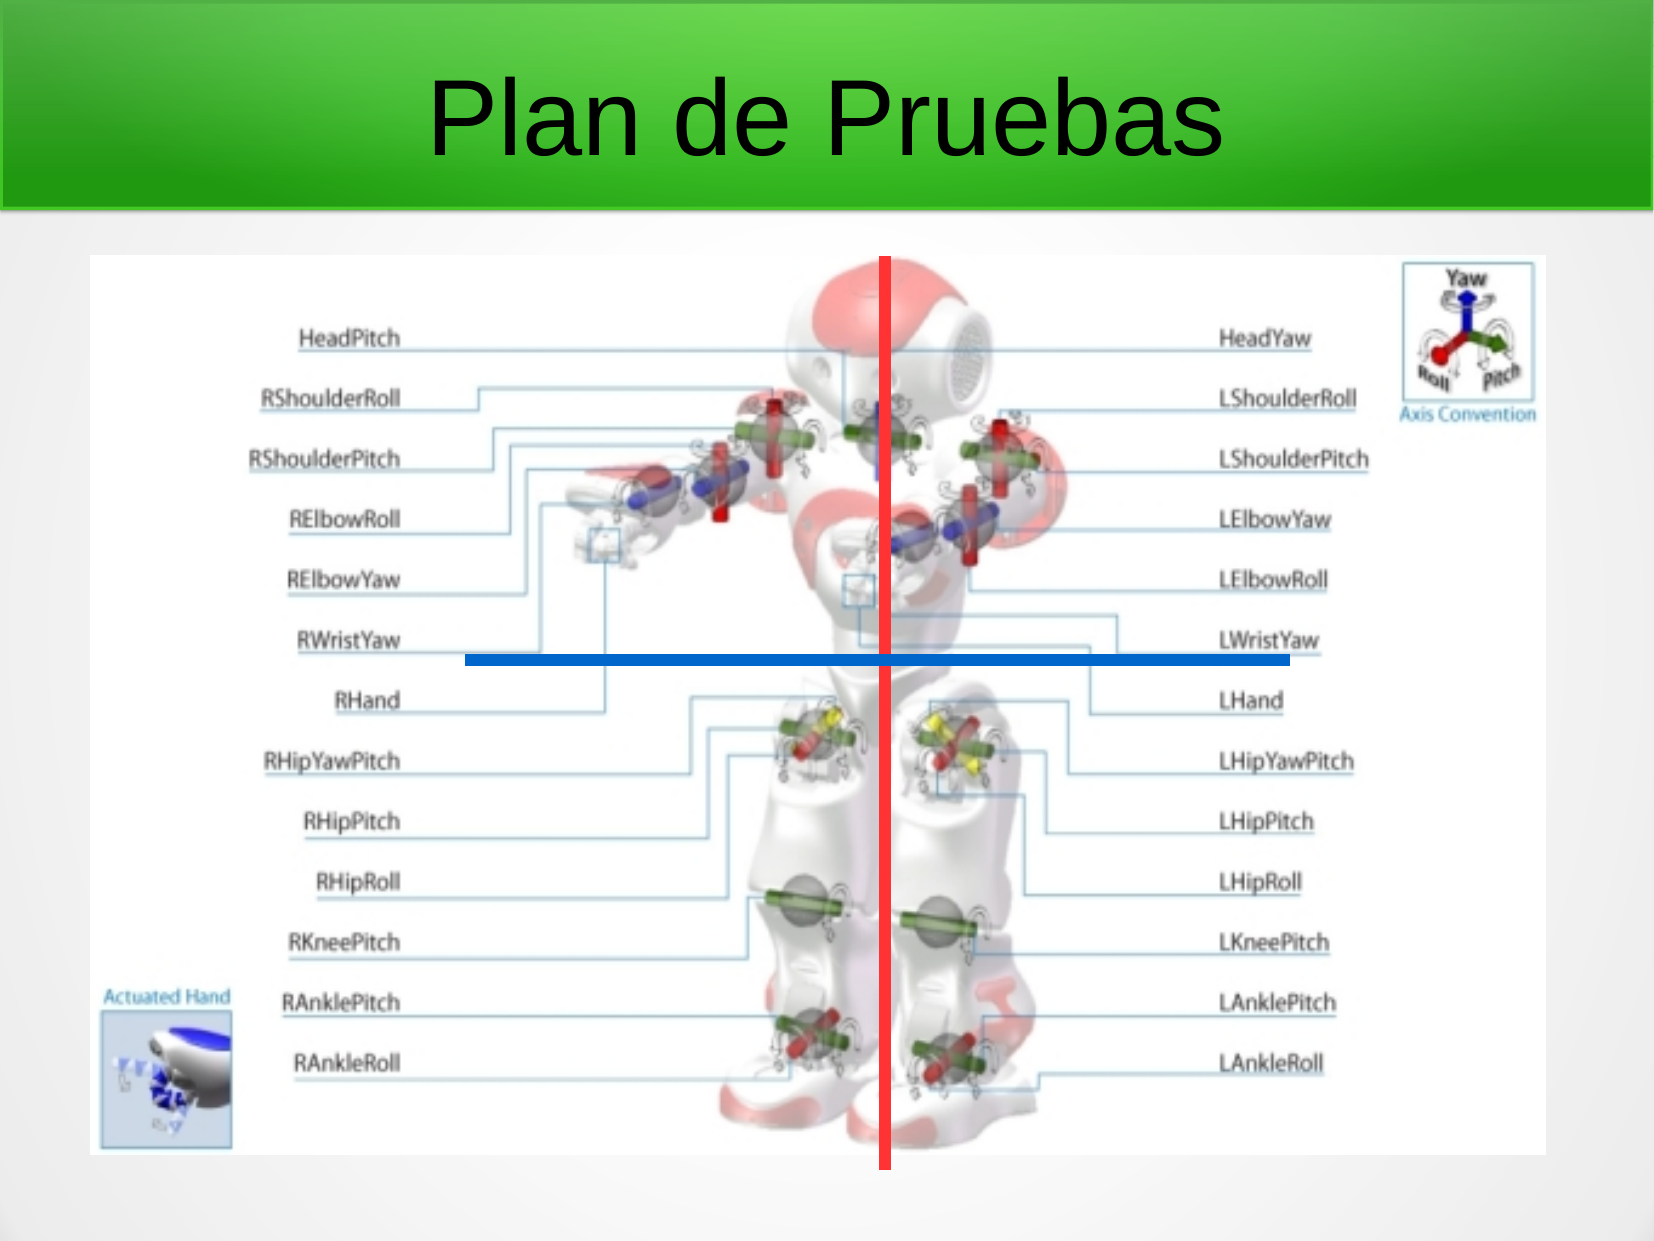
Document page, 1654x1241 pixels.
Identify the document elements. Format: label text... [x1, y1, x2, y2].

picture [891, 255, 1546, 1156]
picture [90, 255, 890, 1156]
title Plan de Pruebas [82, 47, 1571, 189]
